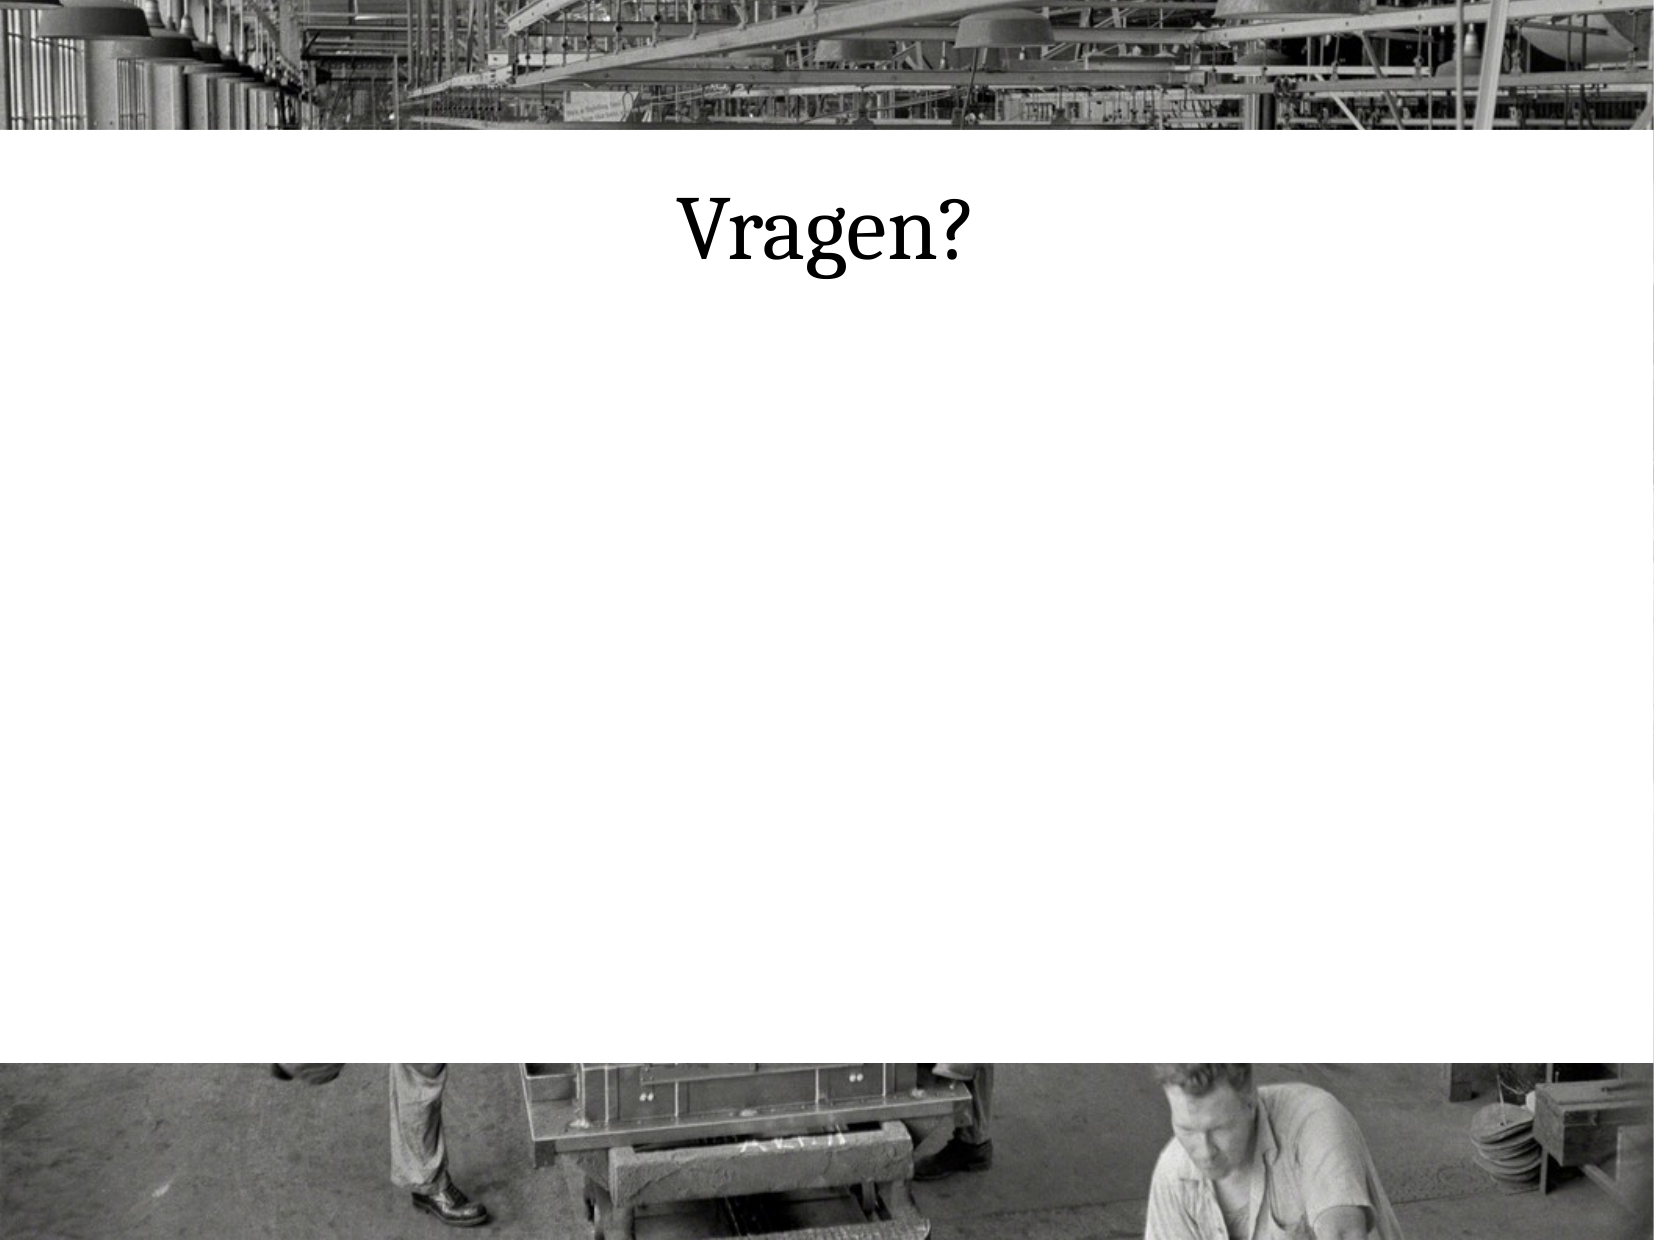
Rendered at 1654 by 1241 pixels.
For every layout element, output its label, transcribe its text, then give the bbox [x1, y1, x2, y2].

title Vragen? [82, 126, 1571, 334]
picture [0, 1063, 1654, 1240]
picture [0, 0, 1654, 129]
